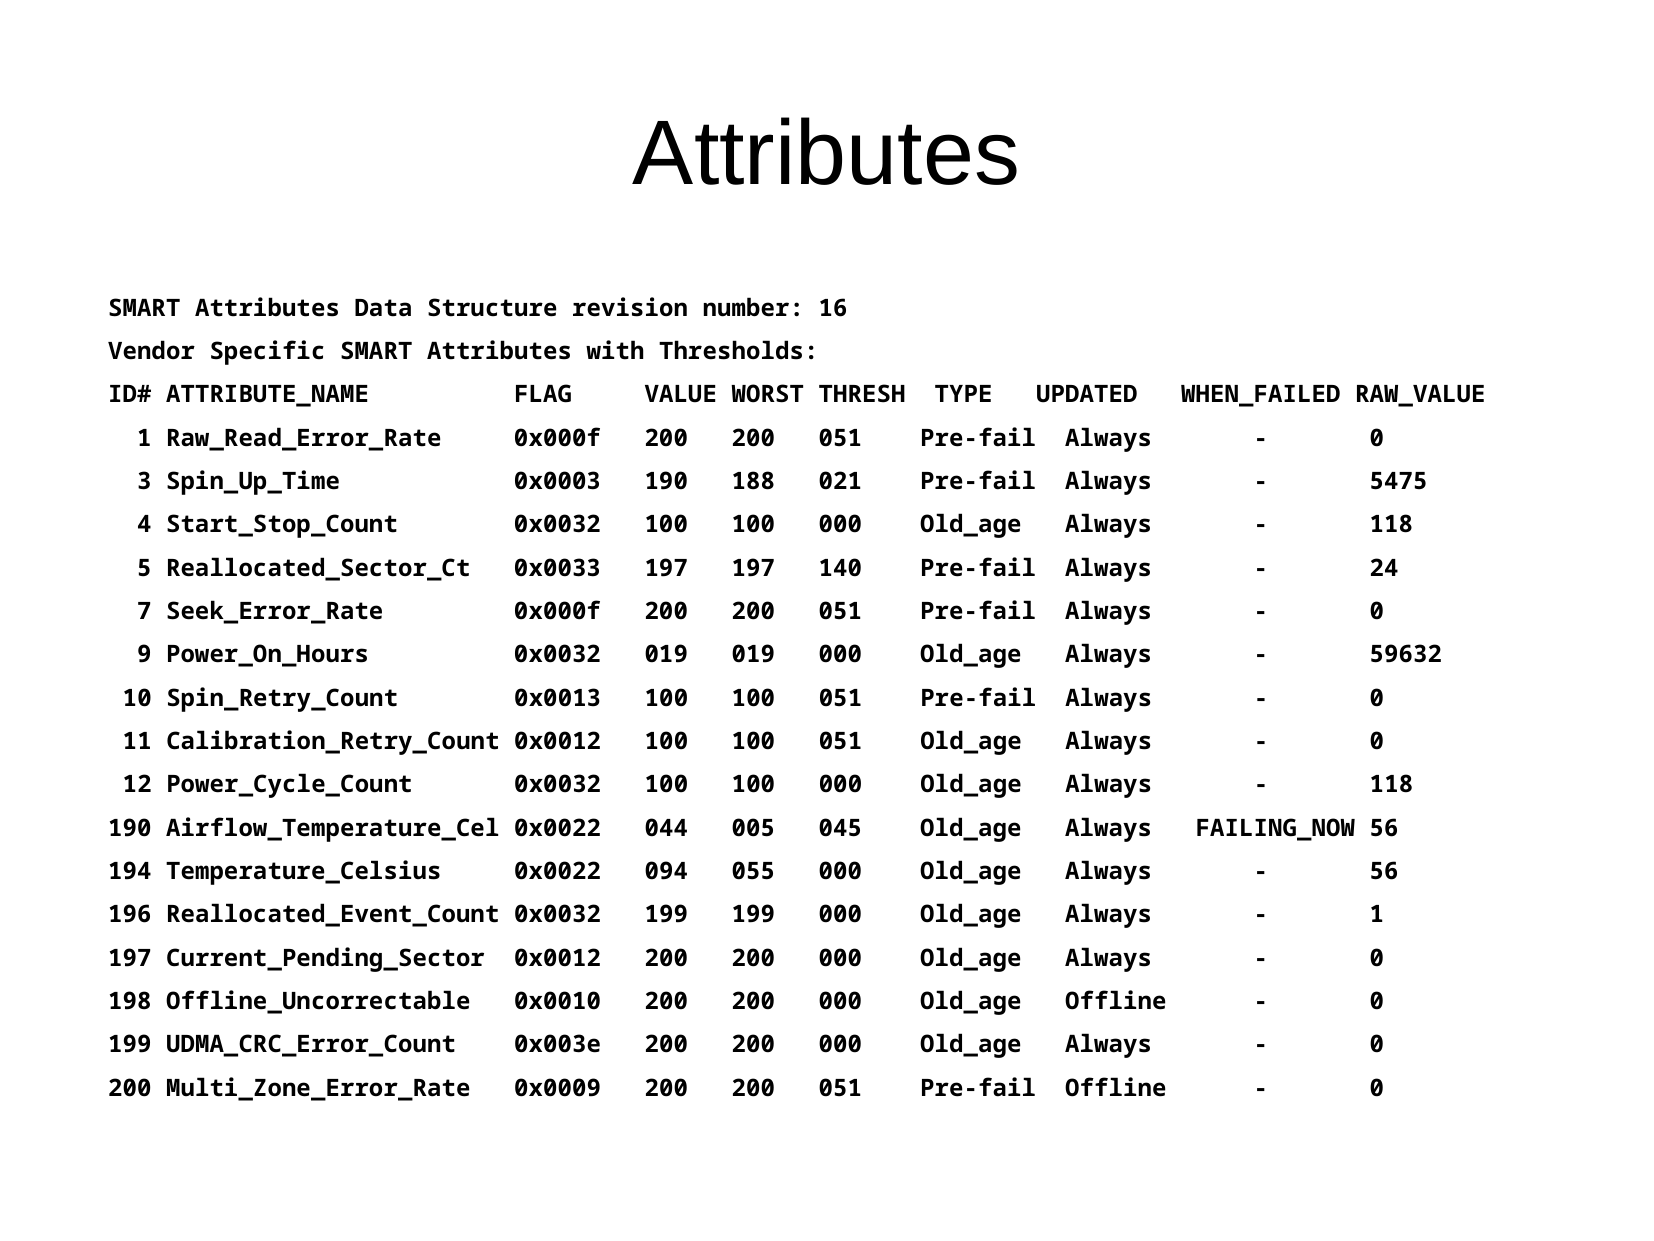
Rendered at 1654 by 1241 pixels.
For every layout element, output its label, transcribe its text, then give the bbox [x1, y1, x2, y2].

title Attributes [82, 49, 1571, 257]
list SMART Attributes Data Structure revision number: 16 Vendor Specific SMART Attributes with Thresholds: ID# ATTRIBUTE_NAME FLAG VALUE WORST THRESH TYPE UPDATED WHEN_FAILED RAW_VALUE 1 Raw_Read_Error_Rate 0x000f 200 200 051 Pre-fail Always - 0 3 Spin_Up_Time 0x0003 190 188 021 Pre-fail Always - 5475 4 Start_Stop_Count 0x0032 100 100 000 Old_age Always - 118 5 Reallocated_Sector_Ct 0x0033 197 197 140 Pre-fail Always - 24 7 Seek_Error_Rate 0x000f 200 200 051 Pre-fail Always - 0 9 Power_On_Hours 0x0032 019 019 000 Old_age Always - 59632 10 Spin_Retry_Count 0x0013 100 100 051 Pre-fail Always - 0 11 Calibration_Retry_Count 0x0012 100 100 051 Old_age Always - 0 12 Power_Cycle_Count 0x0032 100 100 000 Old_age Always - 118 190 Airflow_Temperature_Cel 0x0022 044 005 045 Old_age Always FAILING_NOW 56 194 Temperature_Celsius 0x0022 094 055 000 Old_age Always - 56 196 Reallocated_Event_Count 0x0032 199 199 000 Old_age Always - 1 197 Current_Pending_Sector 0x0012 200 200 000 Old_age Always - 0 198 Offline_Uncorrectable 0x0010 200 200 000 Old_age Offline - 0 199 UDMA_CRC_Error_Count 0x003e 200 200 000 Old_age Always - 0 200 Multi_Zone_Error_Rate 0x0009 200 200 051 Pre-fail Offline - 0 [82, 290, 1571, 1109]
